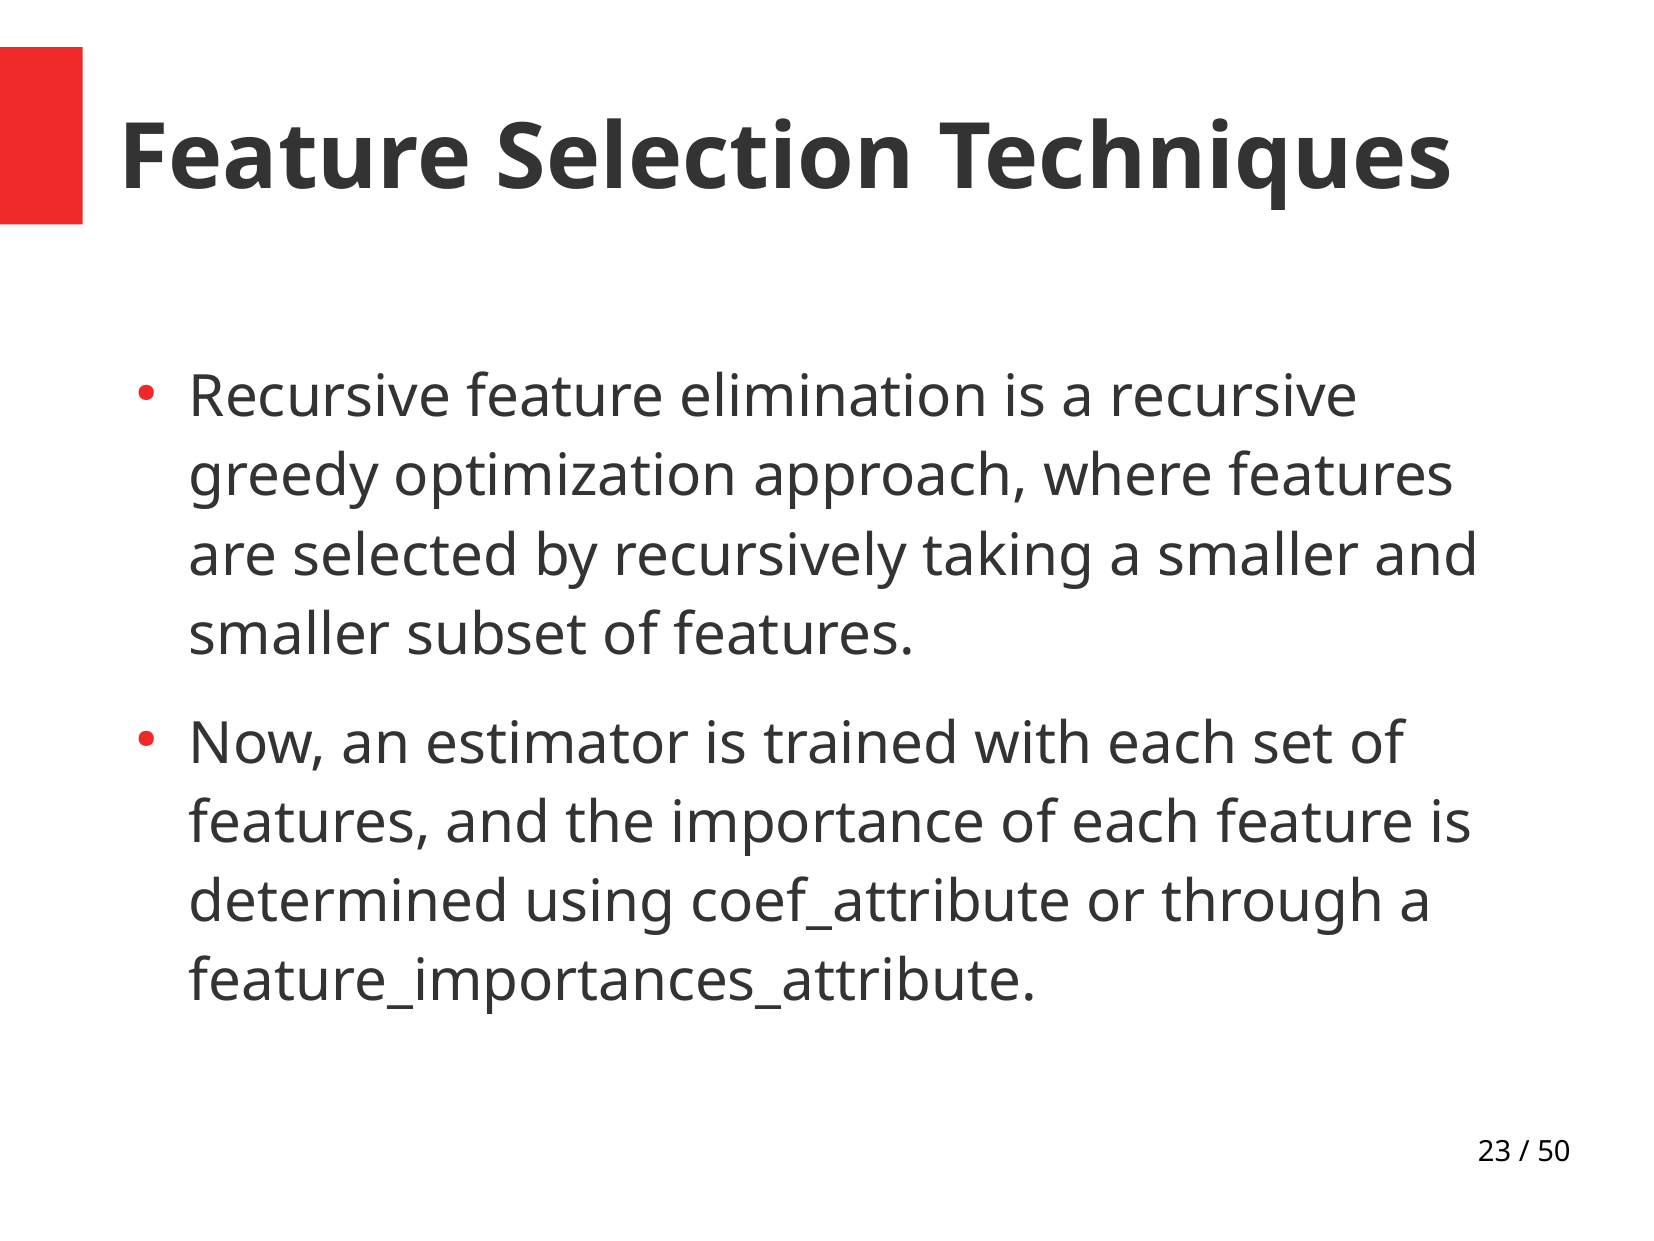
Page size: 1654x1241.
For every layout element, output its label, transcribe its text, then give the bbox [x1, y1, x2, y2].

title Feature Selection Techniques [118, 49, 1571, 257]
list Recursive feature elimination is a recursive greedy optimization approach, where features are selected by recursively taking a smaller and smaller subset of features. Now, an estimator is trained with each set of features, and the importance of each feature is determined using coef_attribute or through a feature_importances_attribute. [118, 354, 1536, 1074]
